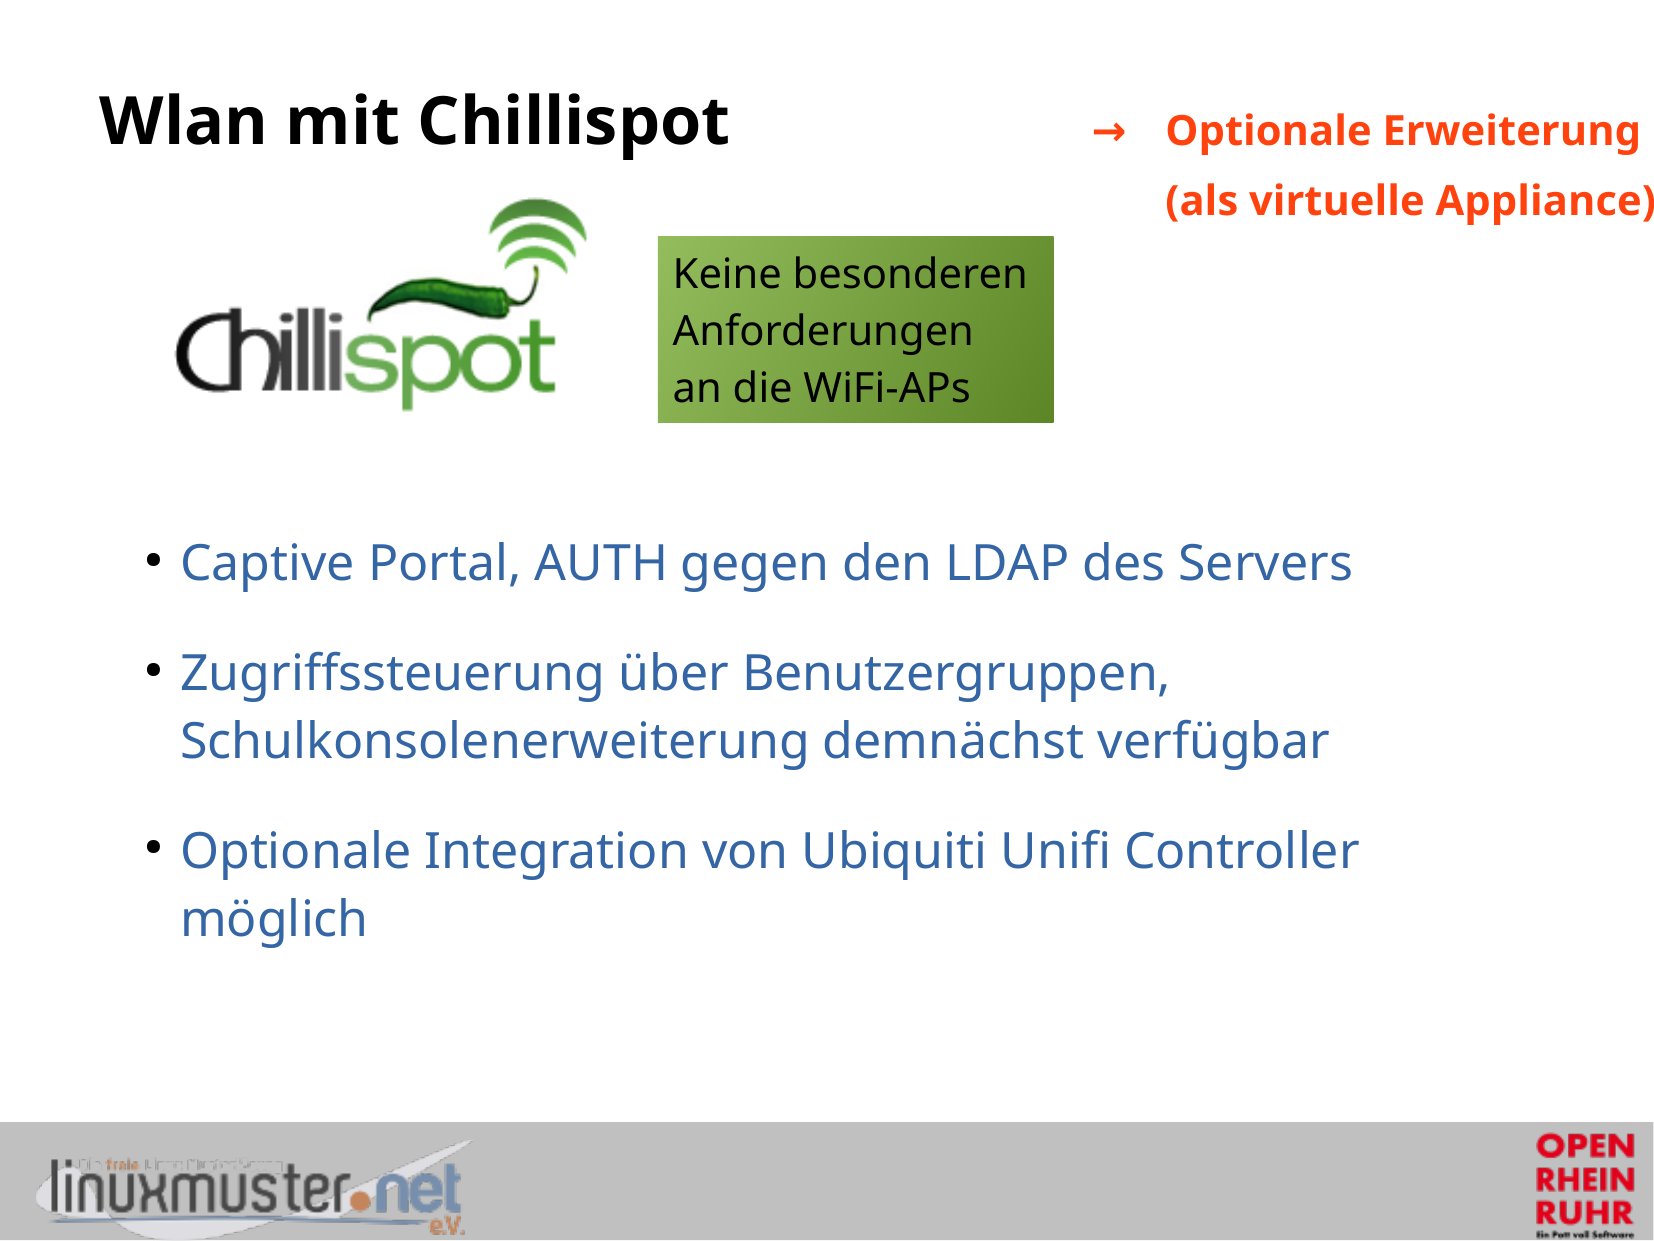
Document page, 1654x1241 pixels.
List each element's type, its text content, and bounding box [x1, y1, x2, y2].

text_box → Optionale Erweiterung (als virtuelle Appliance) [1076, 49, 1654, 205]
picture [173, 196, 591, 414]
picture [1535, 1131, 1636, 1241]
text_box Captive Portal, AUTH gegen den LDAP des Servers Zugriffssteuerung über Benutzergruppen, Schulkonsolenerweiterung demnächst verfügbar Optionale Integration von Ubiquiti Unifi Controller möglich [129, 519, 1571, 1020]
text_box Keine besonderen Anforderungen an die WiFi-APs [657, 236, 1040, 393]
picture [36, 1140, 473, 1241]
title Wlan mit Chillispot [82, 49, 1076, 189]
